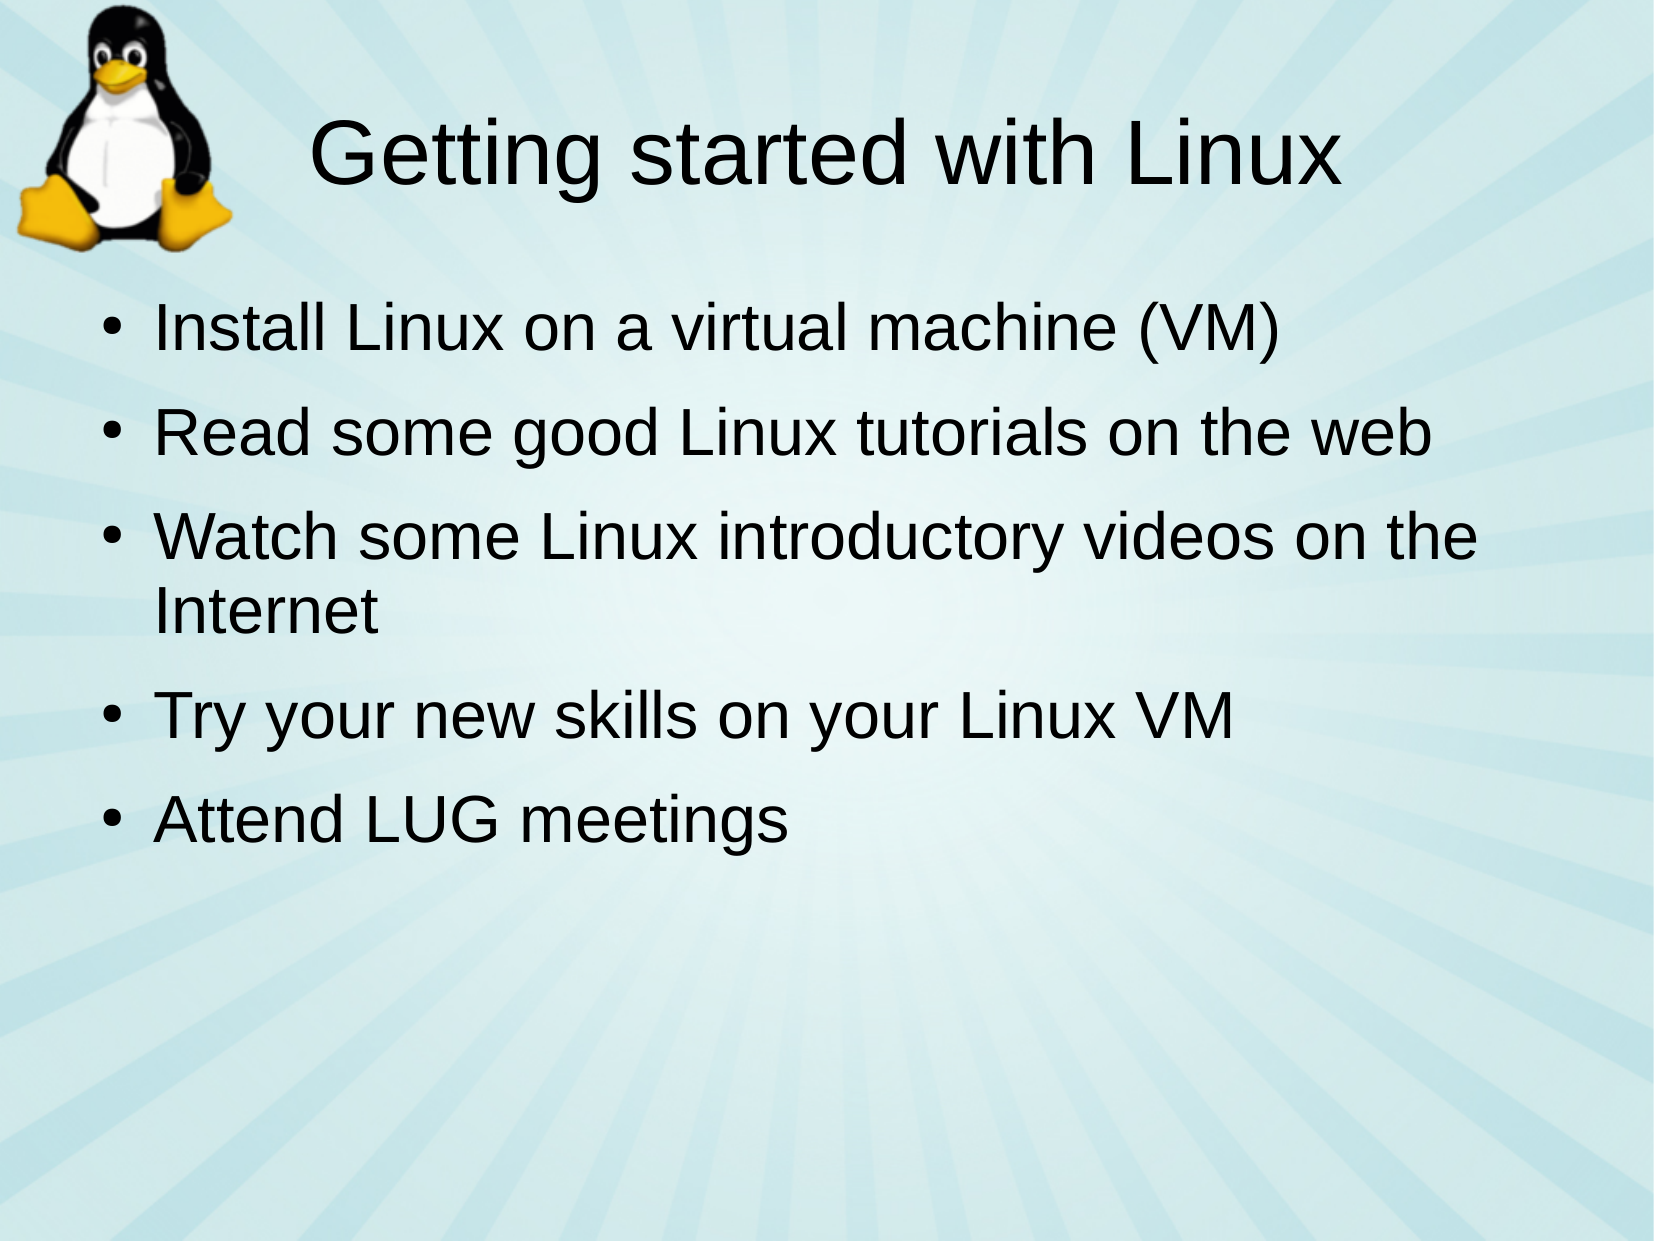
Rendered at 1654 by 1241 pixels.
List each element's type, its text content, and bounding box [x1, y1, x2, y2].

title Getting started with Linux [82, 49, 1571, 257]
text_box [82, 290, 1571, 1010]
picture [0, 0, 1654, 1241]
